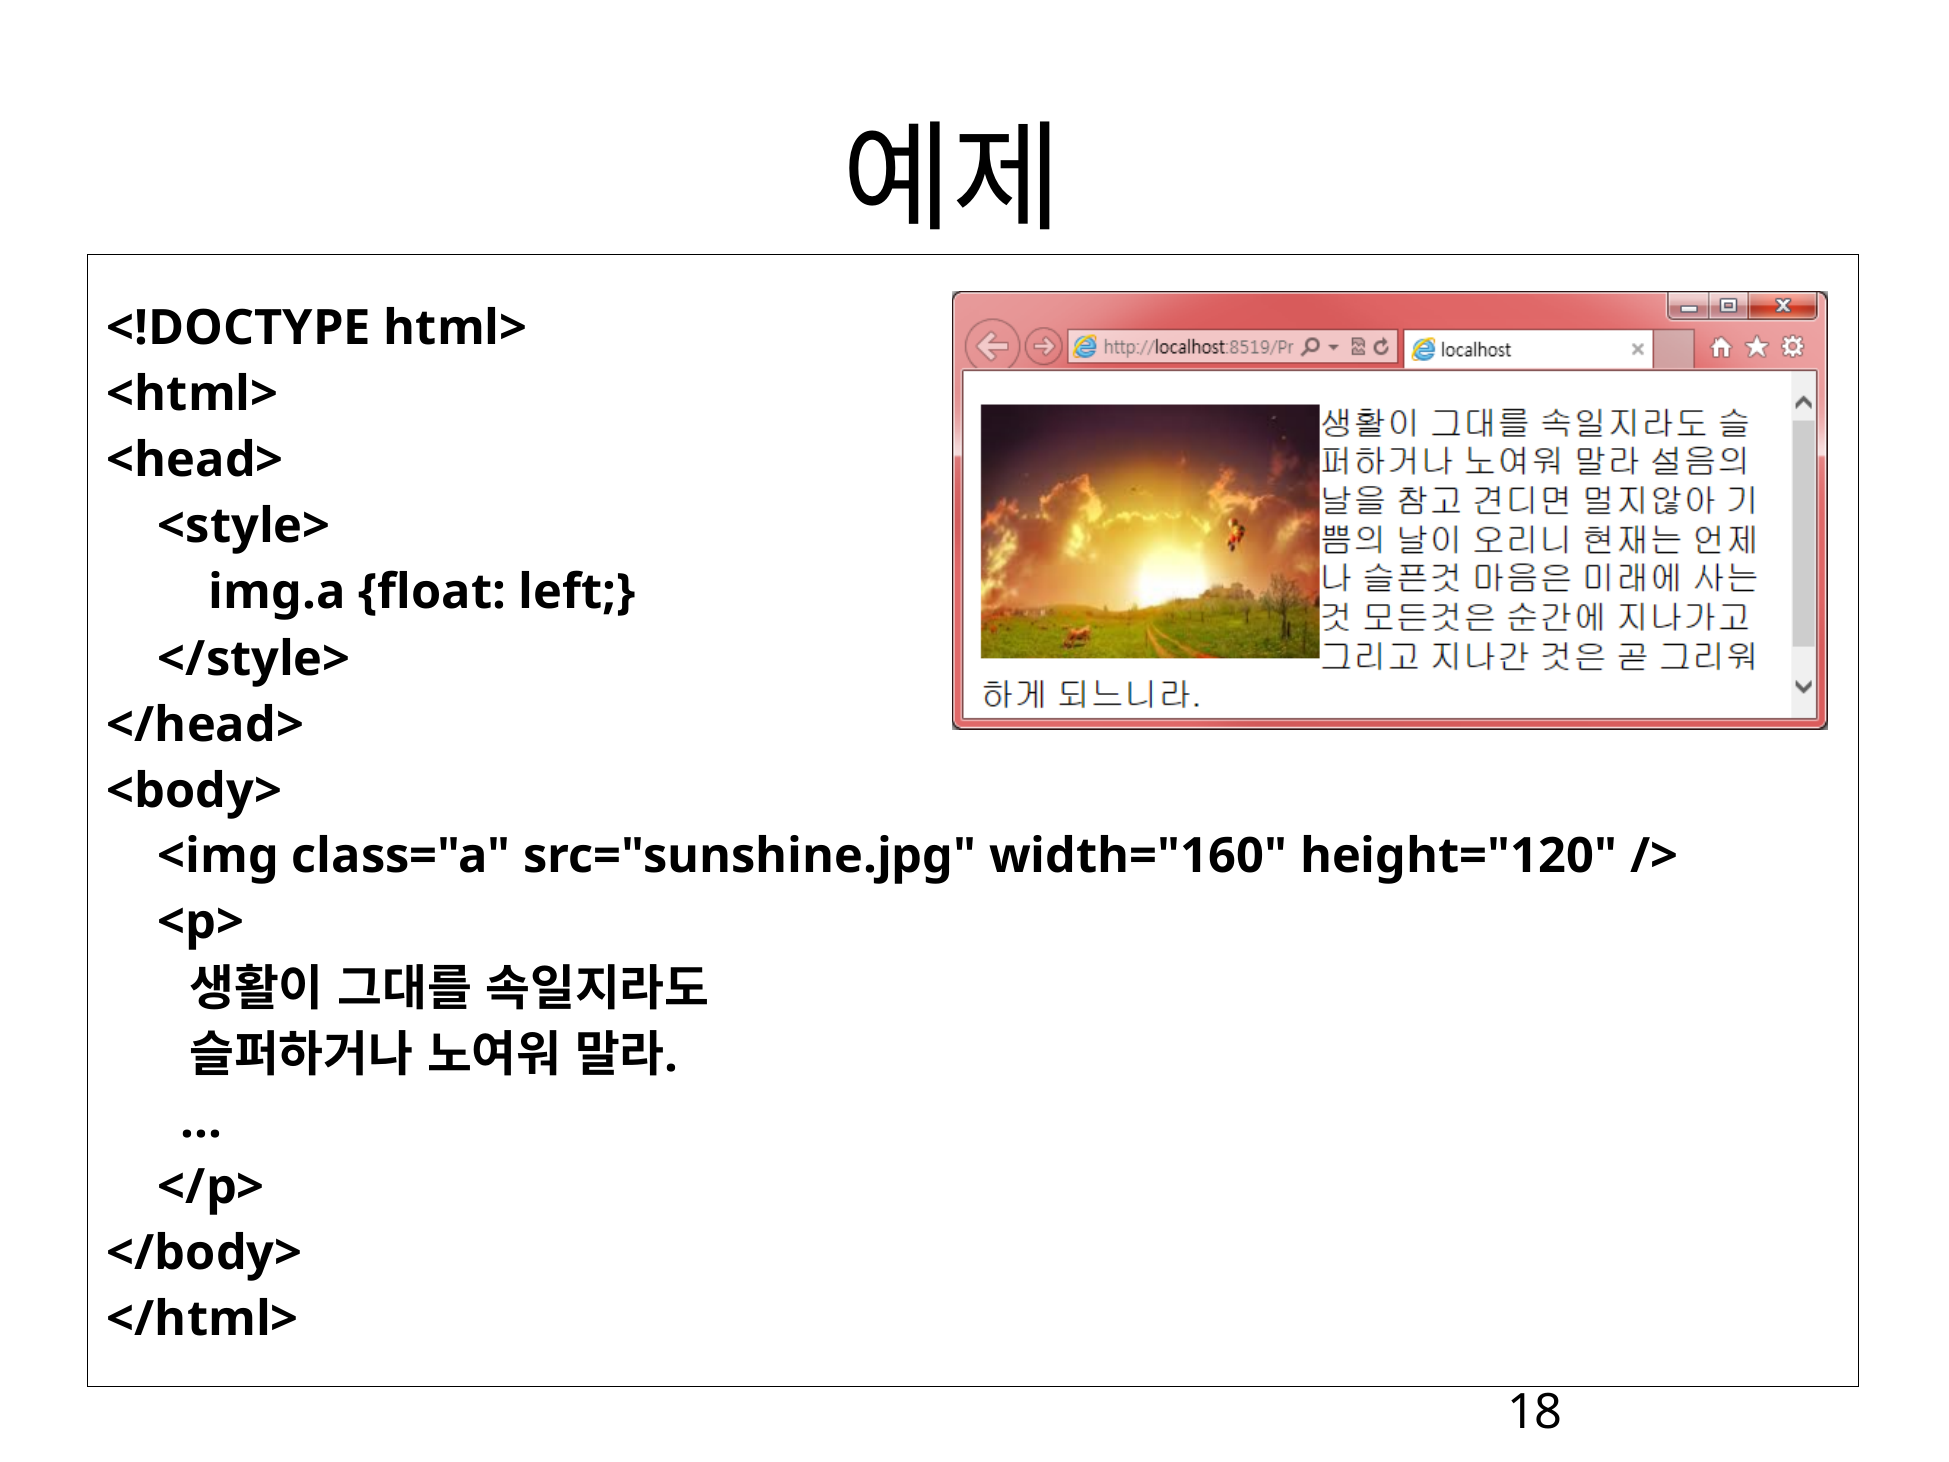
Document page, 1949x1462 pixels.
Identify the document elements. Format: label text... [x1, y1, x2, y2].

picture [952, 291, 1828, 730]
title 예제 [156, 92, 1749, 254]
slide_number <숫자> [1492, 1372, 1899, 1462]
text_box <!DOCTYPE html> <html> <head> <style> img.a {float: left;} </style> </head> <body> <img class="a" src="sunshine.jpg" width="160" height="120" /> <p> 생활이 그대를 속일지라도 슬퍼하거나 노여워 말라. ... </p> </body> </html> [87, 254, 1859, 1387]
